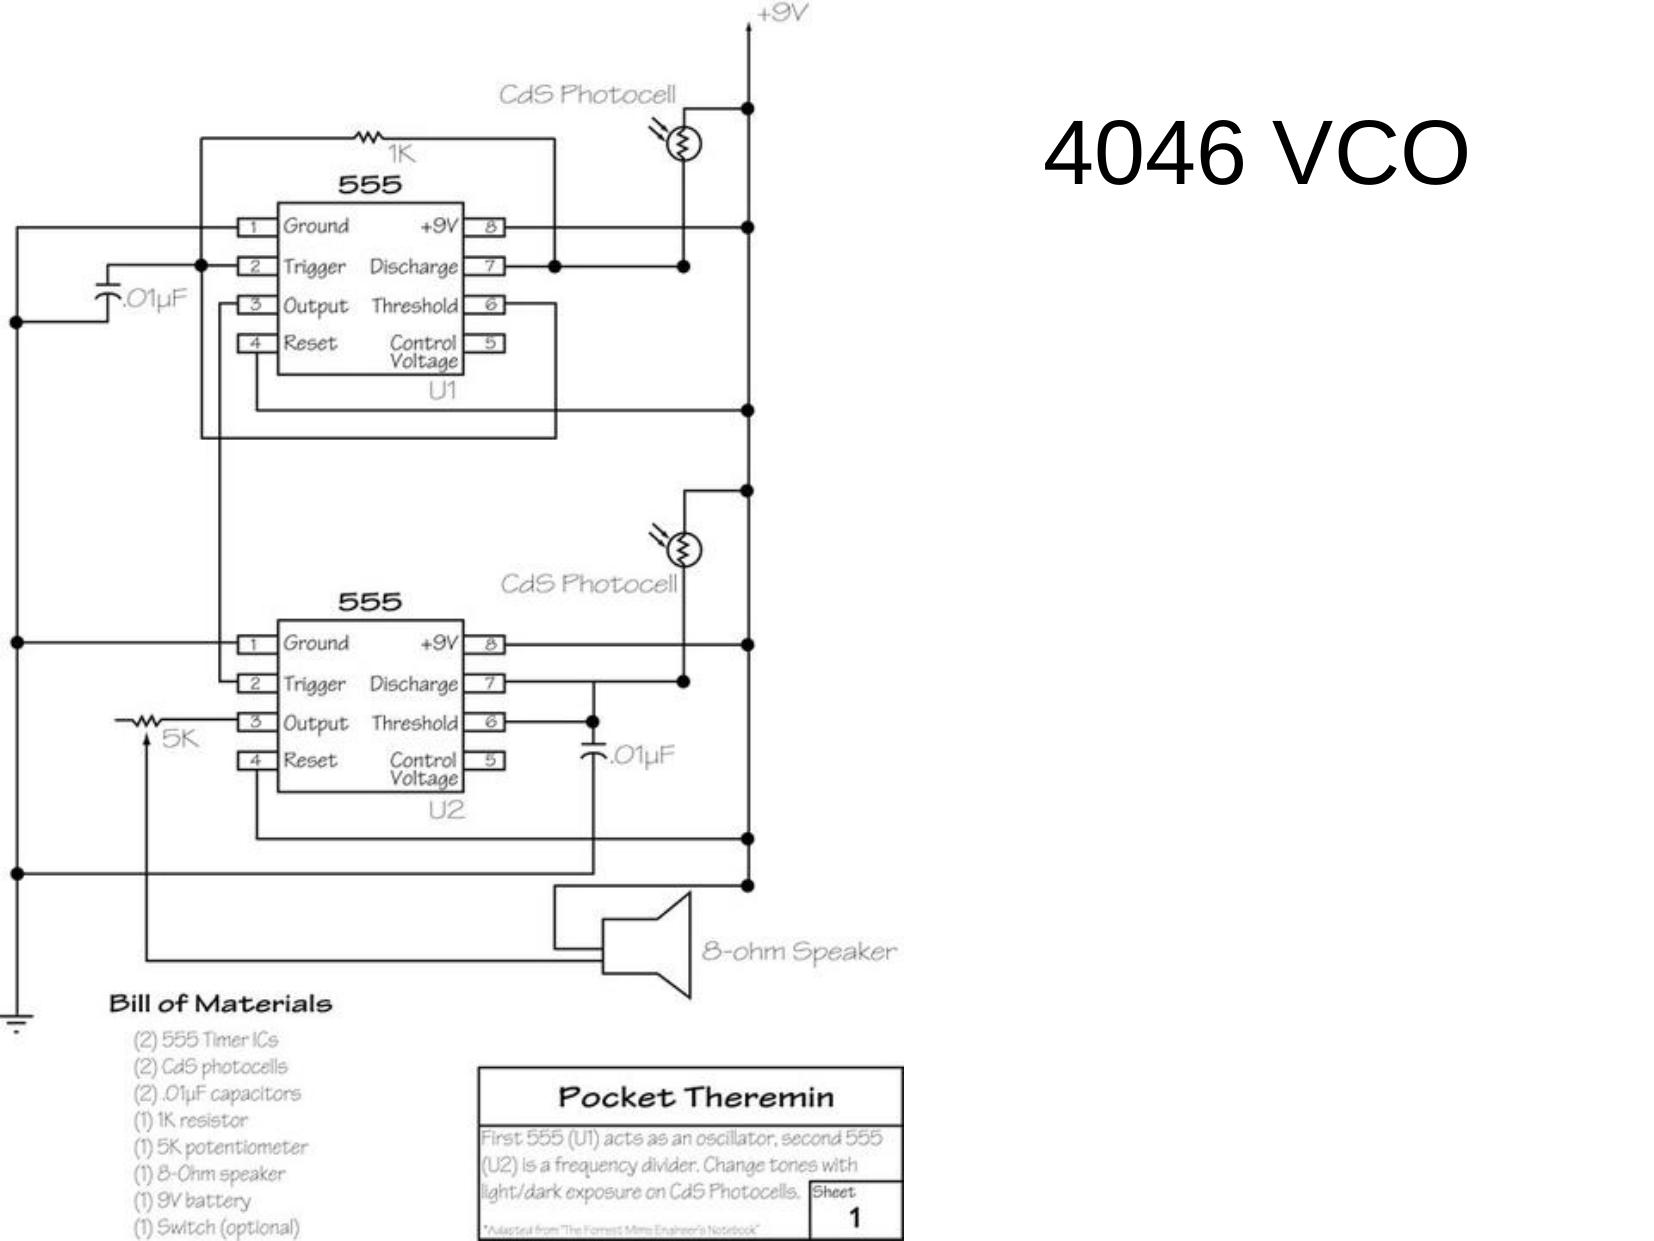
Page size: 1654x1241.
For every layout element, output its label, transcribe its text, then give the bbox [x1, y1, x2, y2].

picture [0, 0, 904, 1241]
title 4046 VCO [944, 49, 1571, 257]
